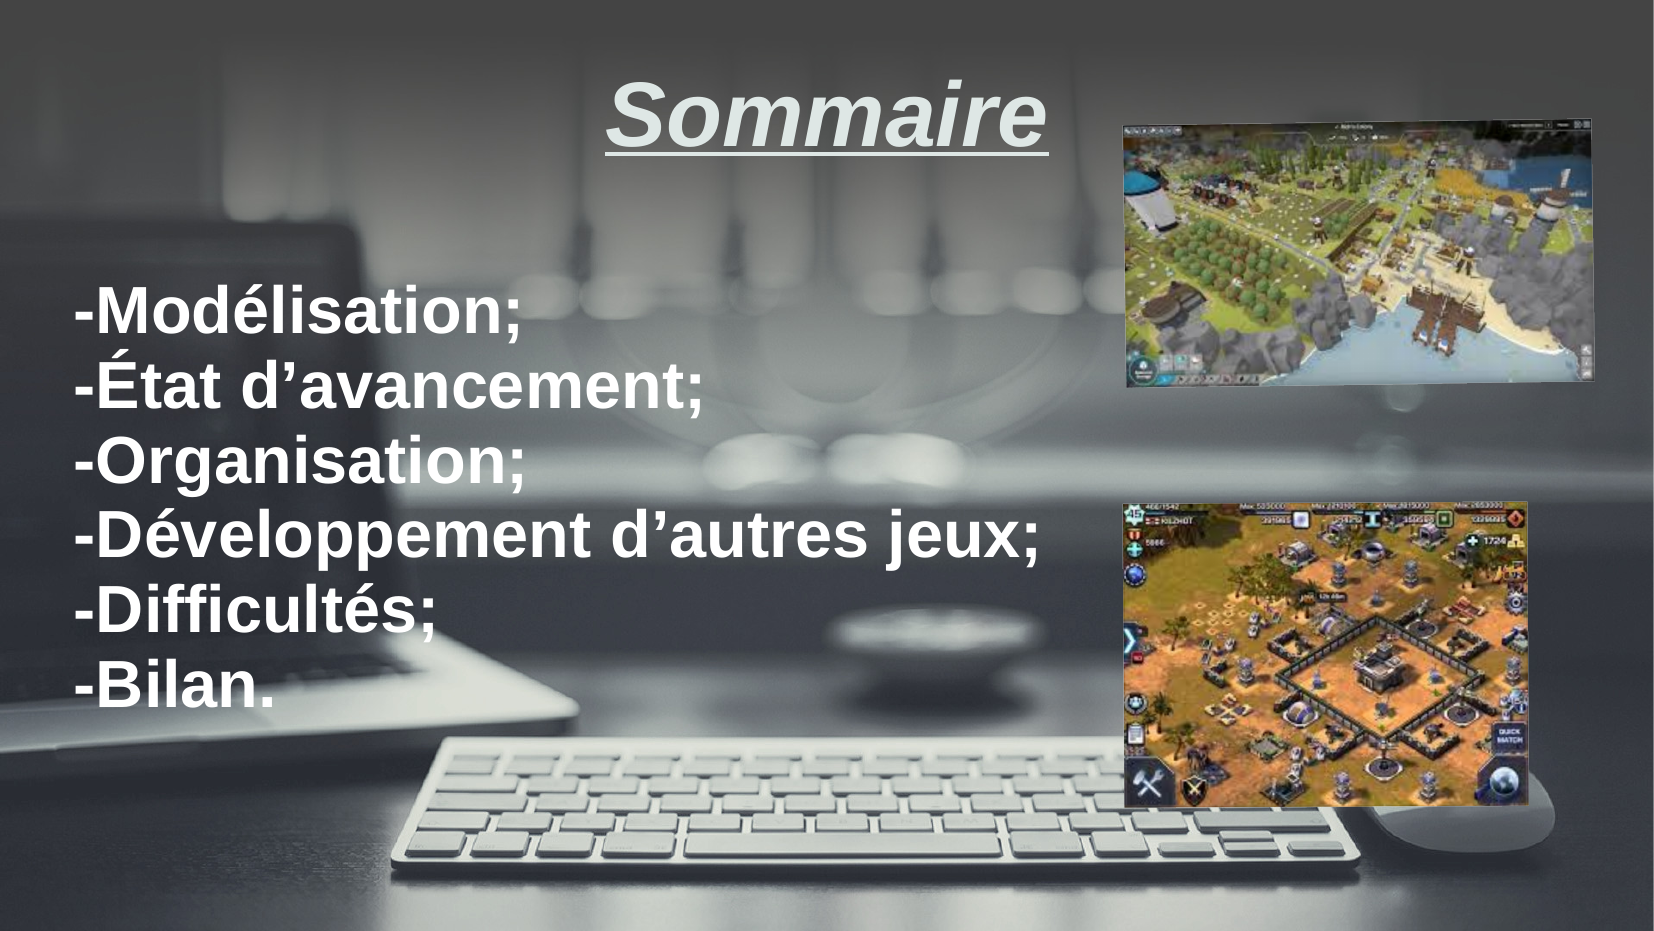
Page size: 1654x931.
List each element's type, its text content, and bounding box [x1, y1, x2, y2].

title Sommaire [82, 37, 1571, 193]
text_box -Modélisation; -État d’avancement; -Organisation; -Développement d’autres jeux; -Difficultés; -Bilan. [59, 265, 1063, 804]
picture [0, 0, 1654, 931]
